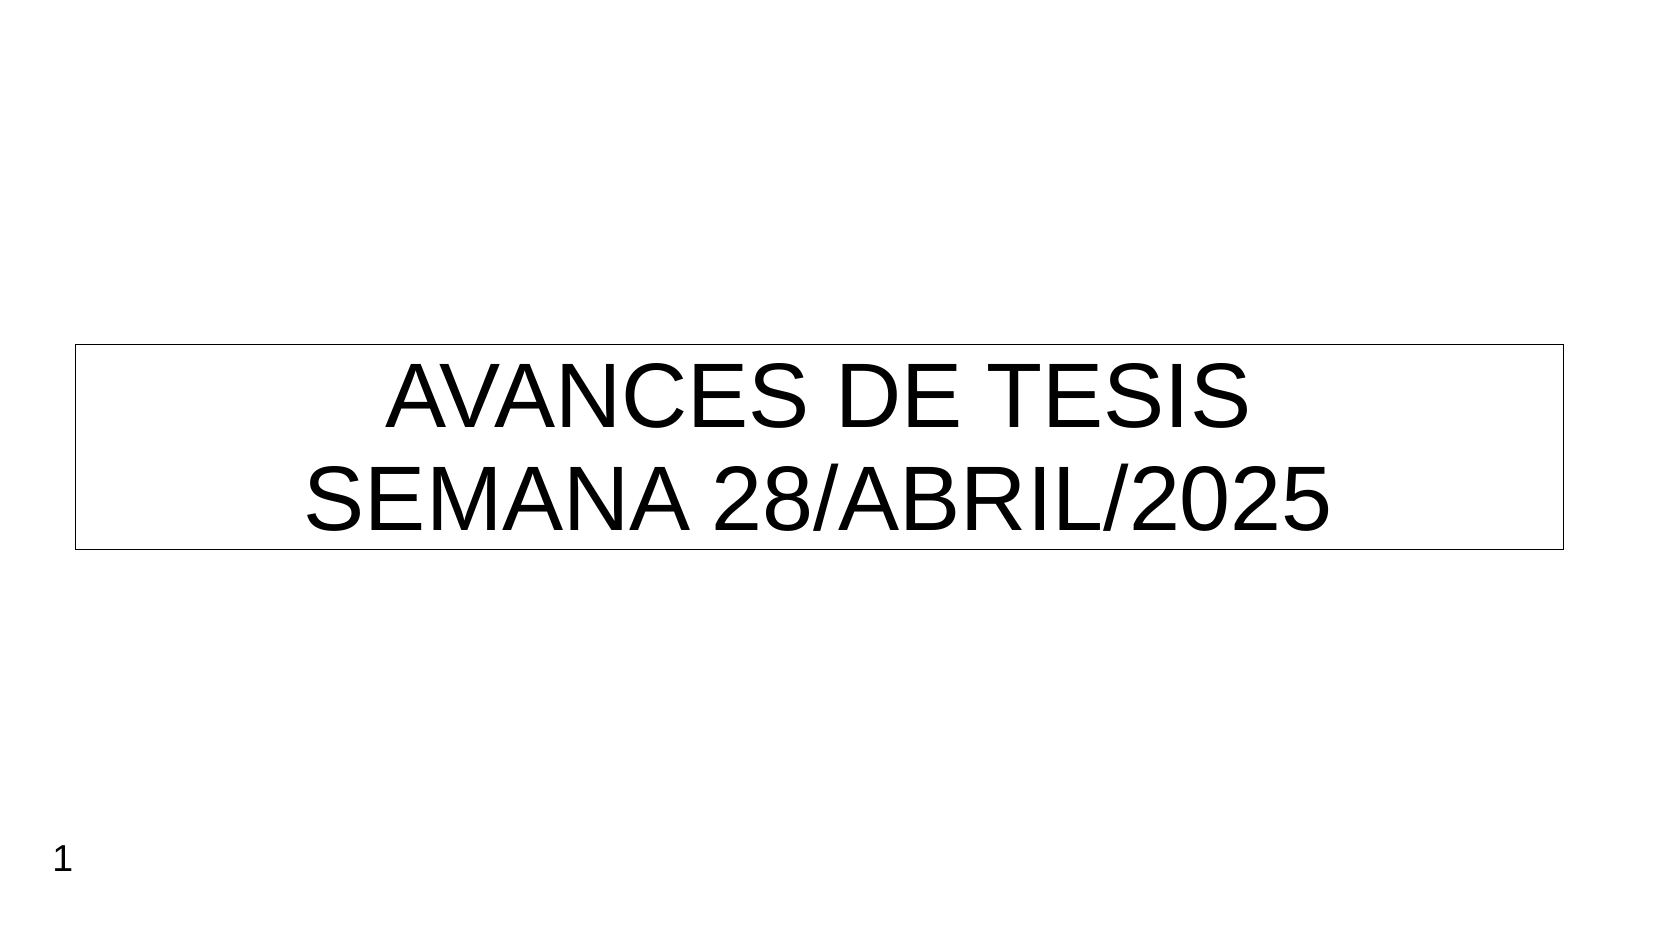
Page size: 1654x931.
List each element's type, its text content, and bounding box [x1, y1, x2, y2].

title AVANCES DE TESIS SEMANA 28/ABRIL/2025 [75, 344, 1564, 550]
text_box <number> [37, 829, 667, 901]
